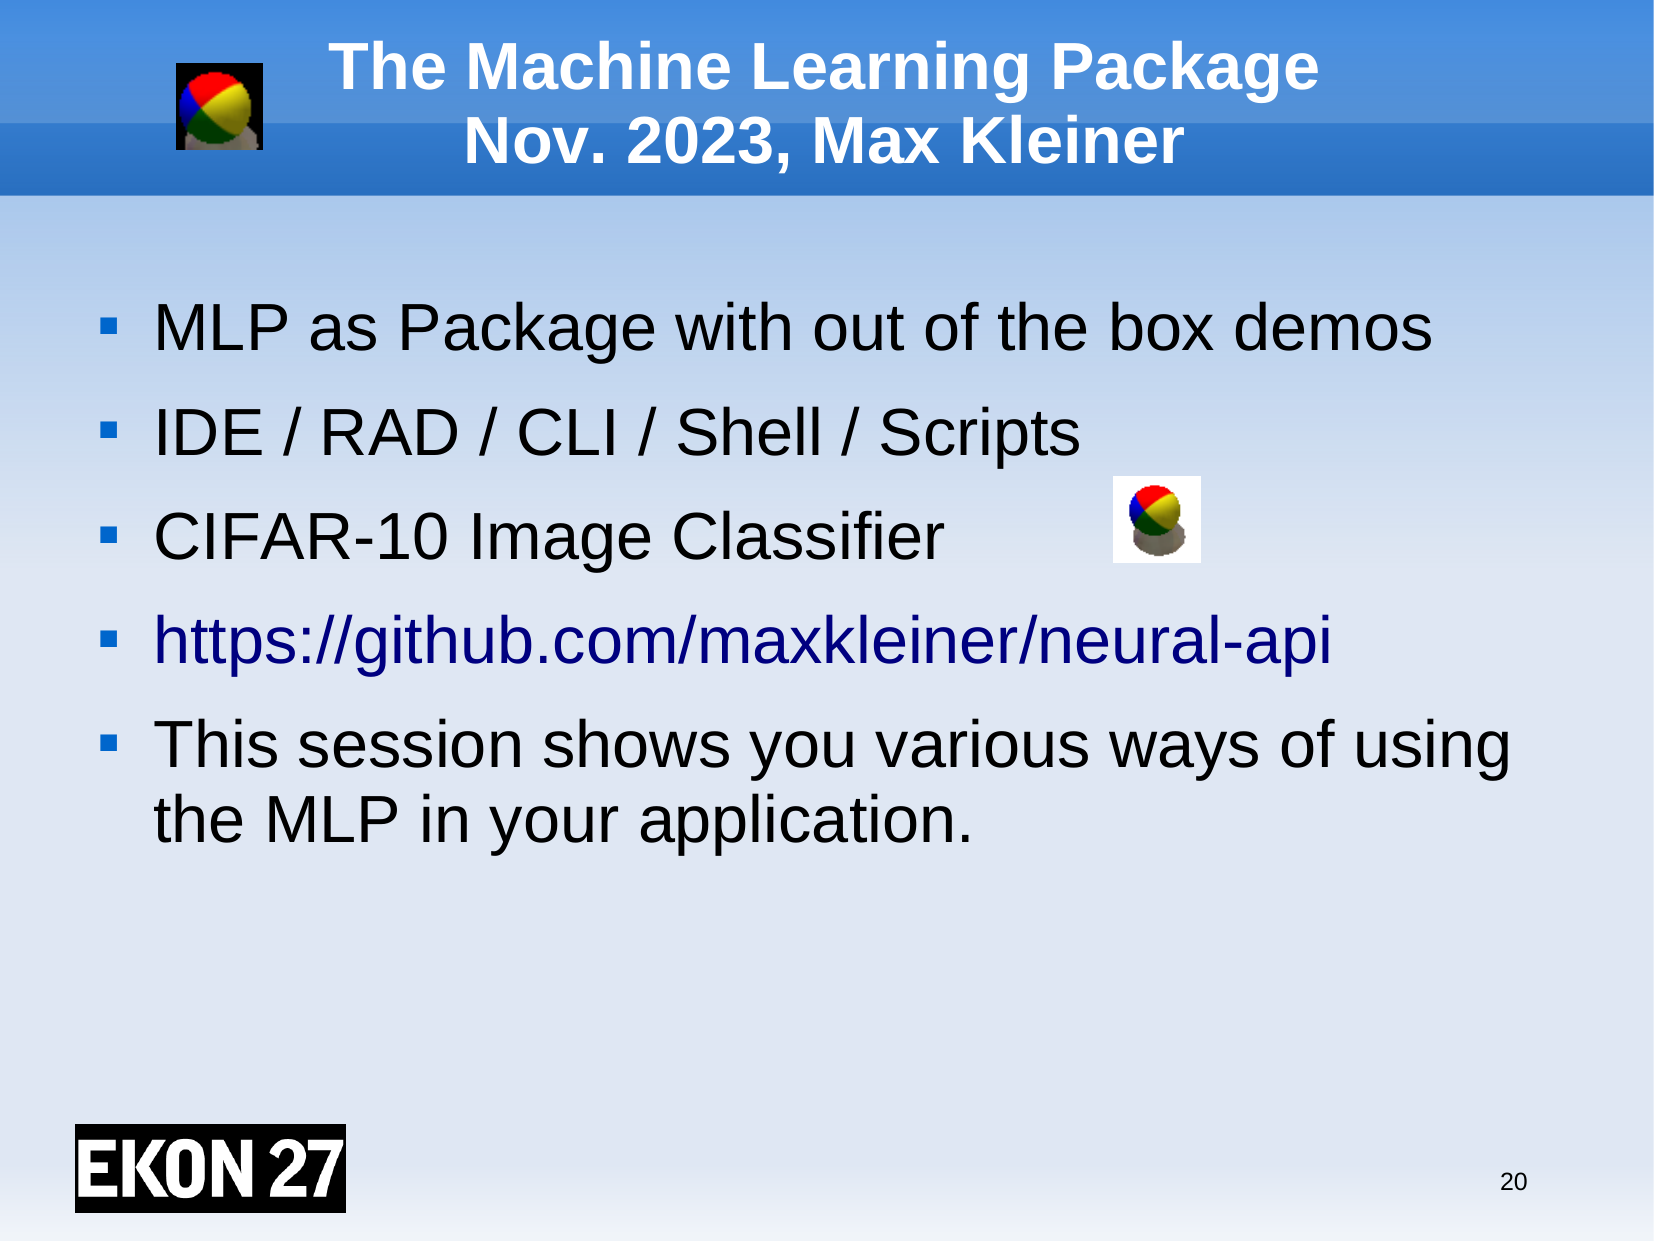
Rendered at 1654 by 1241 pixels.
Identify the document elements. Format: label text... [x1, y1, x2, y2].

title The Machine Learning Package Nov. 2023, Max Kleiner [75, 0, 1576, 208]
picture [176, 63, 263, 151]
list MLP as Package with out of the box demos IDE / RAD / CLI / Shell / Scripts CIFAR-10 Image Classifier https://github.com/maxkleiner/neural-api This session shows you various ways of using the MLP in your application. [82, 290, 1571, 1109]
picture [0, 0, 1654, 1241]
